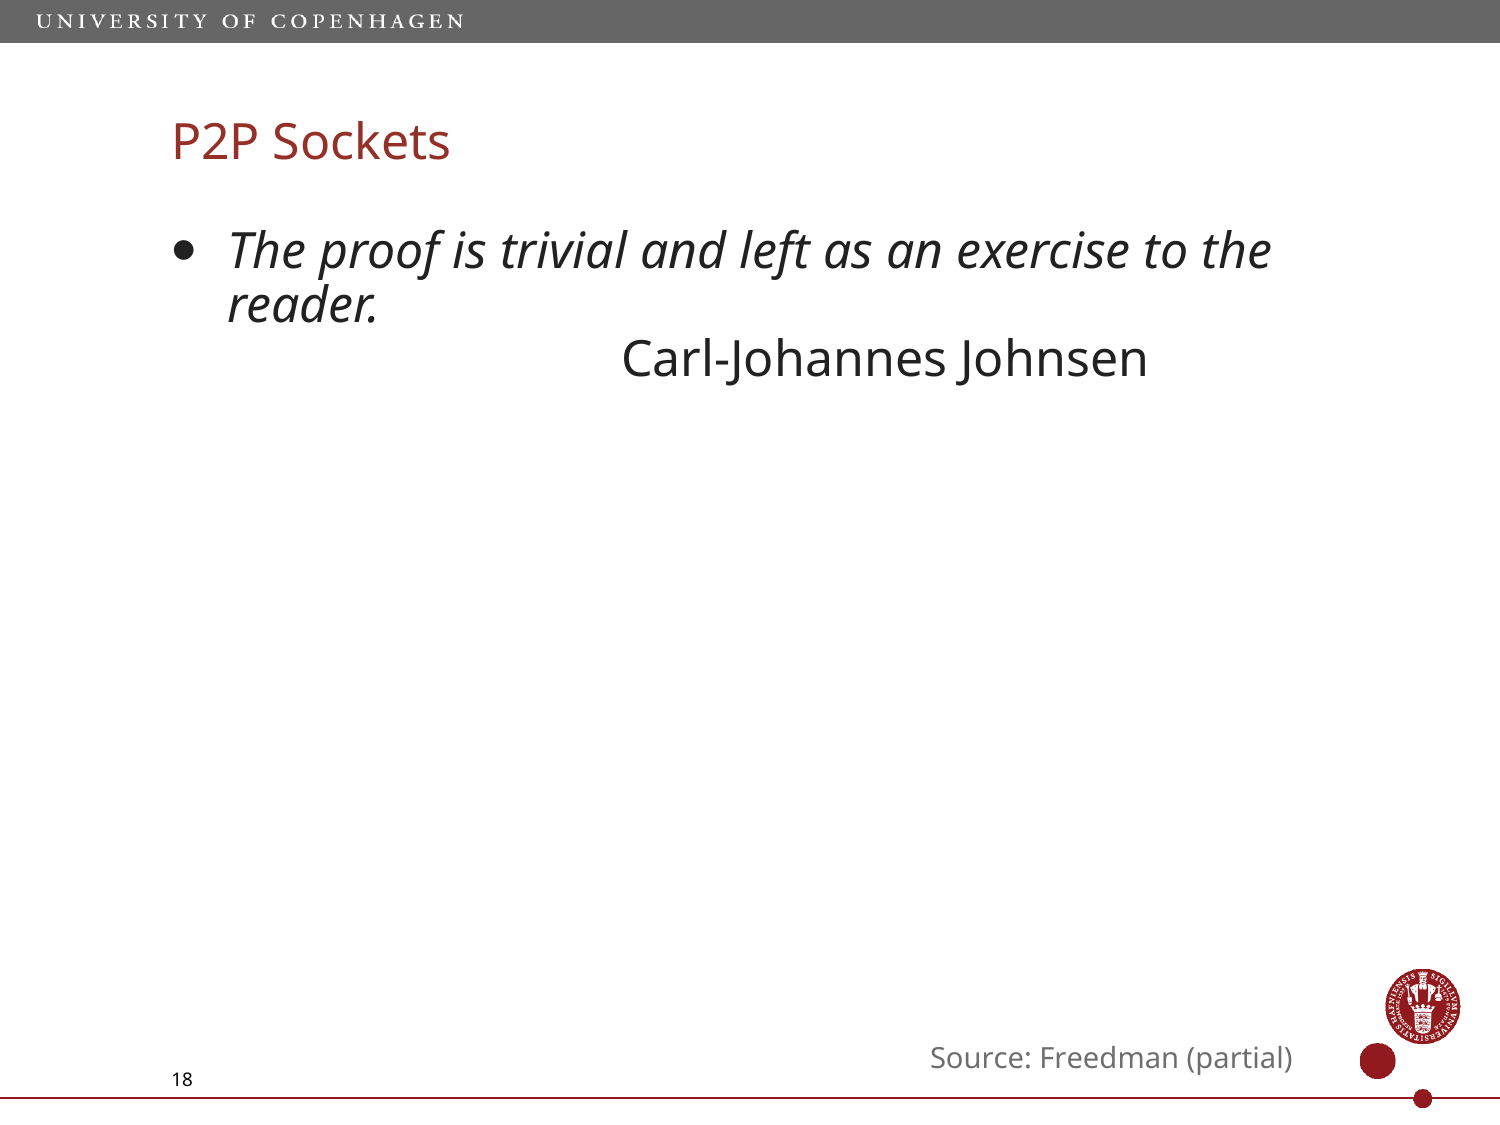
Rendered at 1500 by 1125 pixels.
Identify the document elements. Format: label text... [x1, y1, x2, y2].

text_box <number> [171, 1067, 522, 1092]
title P2P Sockets [171, 75, 1329, 171]
list The proof is trivial and left as an exercise to the reader. Carl-Johannes Johnsen [171, 225, 1329, 900]
text_box Source: Freedman (partial) [915, 1031, 1376, 1083]
picture [0, 910, 1500, 1122]
